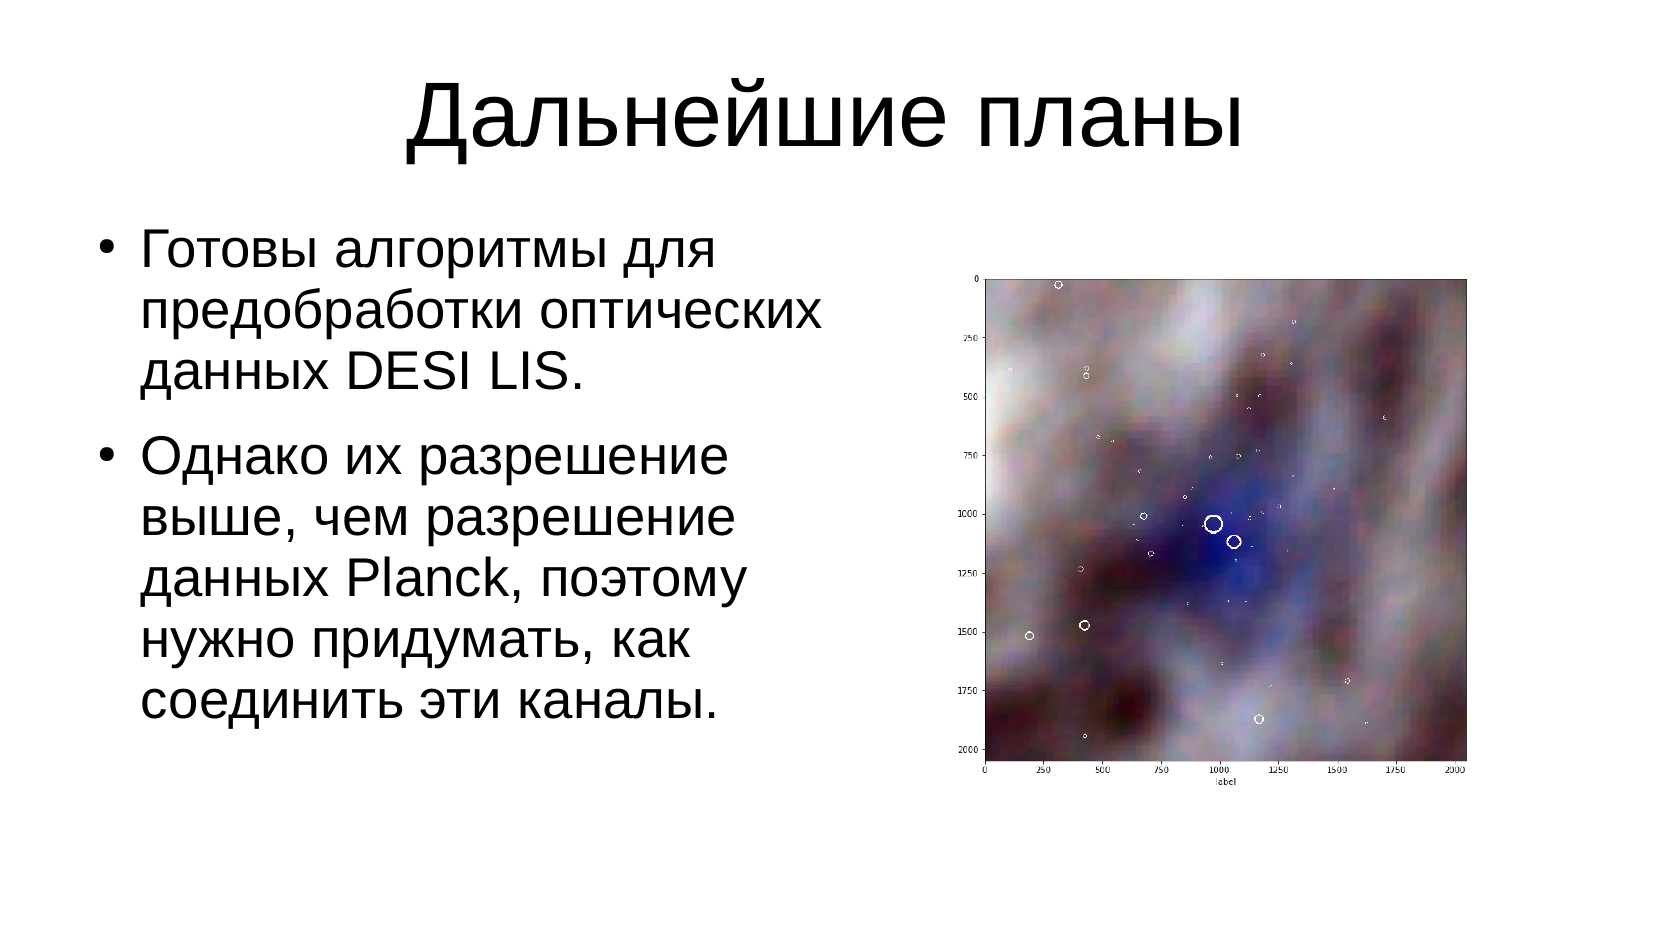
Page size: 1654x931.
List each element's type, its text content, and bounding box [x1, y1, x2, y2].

title Дальнейшие планы [82, 37, 1571, 193]
list Готовы алгоритмы для предобработки оптических данных DESI LIS. Однако их разрешение выше, чем разрешение данных Planck, поэтому нужно придумать, как соединить эти каналы. [82, 217, 841, 758]
picture [951, 269, 1471, 792]
